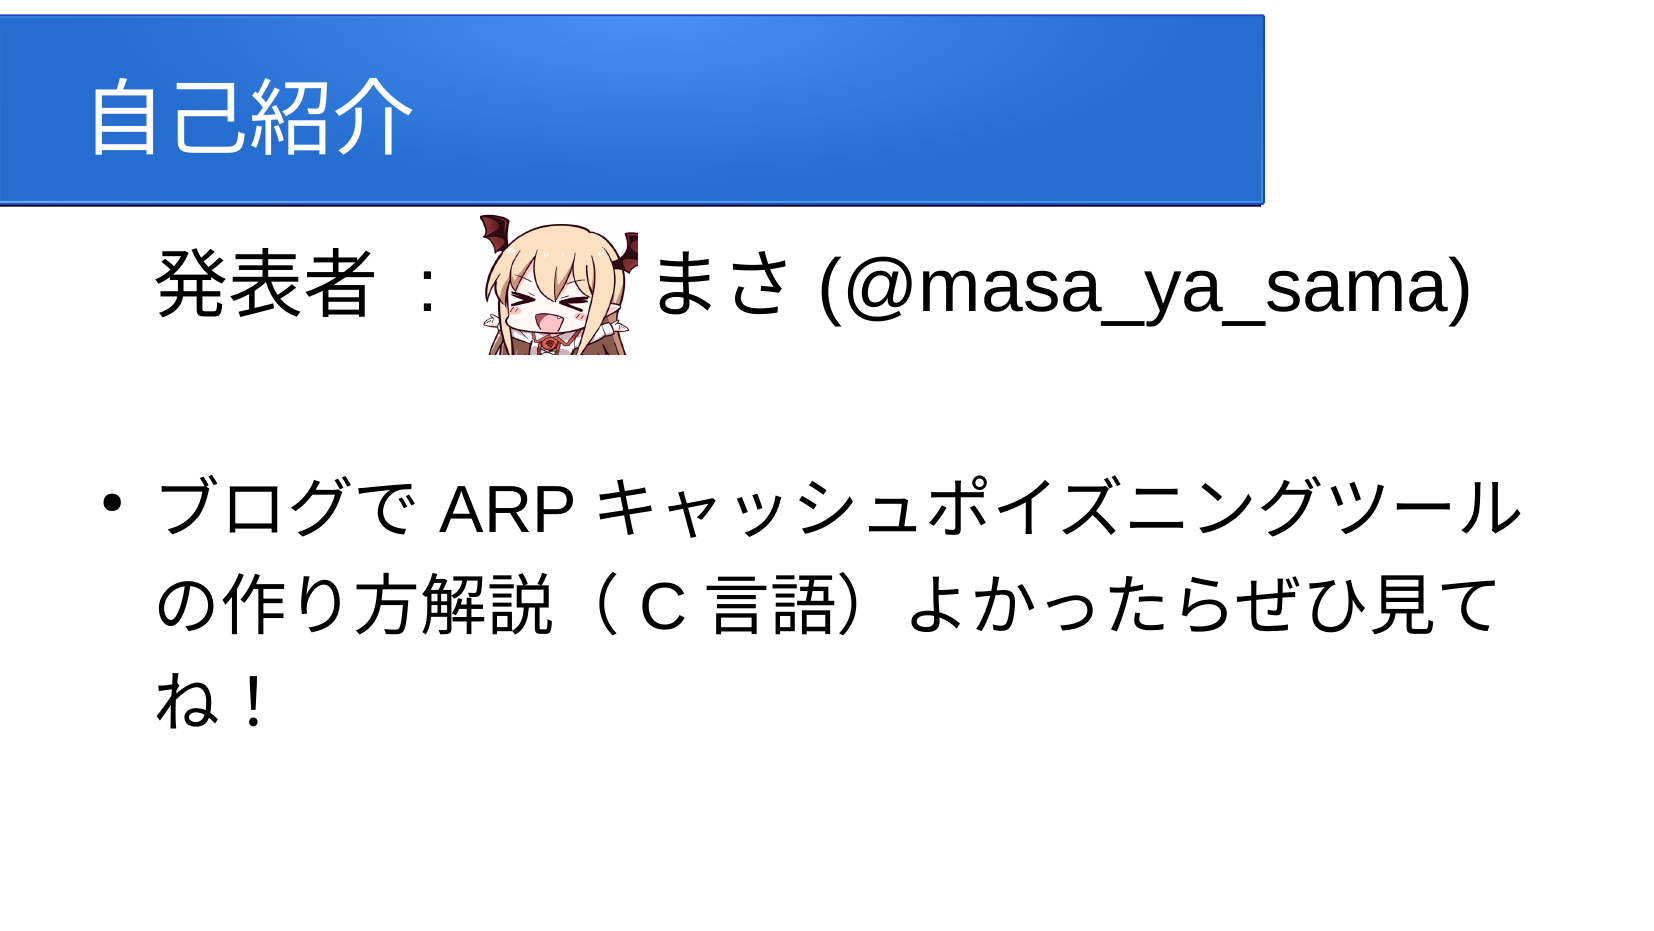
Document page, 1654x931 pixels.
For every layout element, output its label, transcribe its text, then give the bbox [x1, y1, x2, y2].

list 発表者 : まさ(@masa_ya_sama) ブログでARPキャッシュポイズニングツールの作り方解説（C言語）よかったらぜひ見てね！ [82, 224, 1571, 910]
picture [480, 213, 638, 355]
title 自己紹介 [82, 35, 1235, 189]
